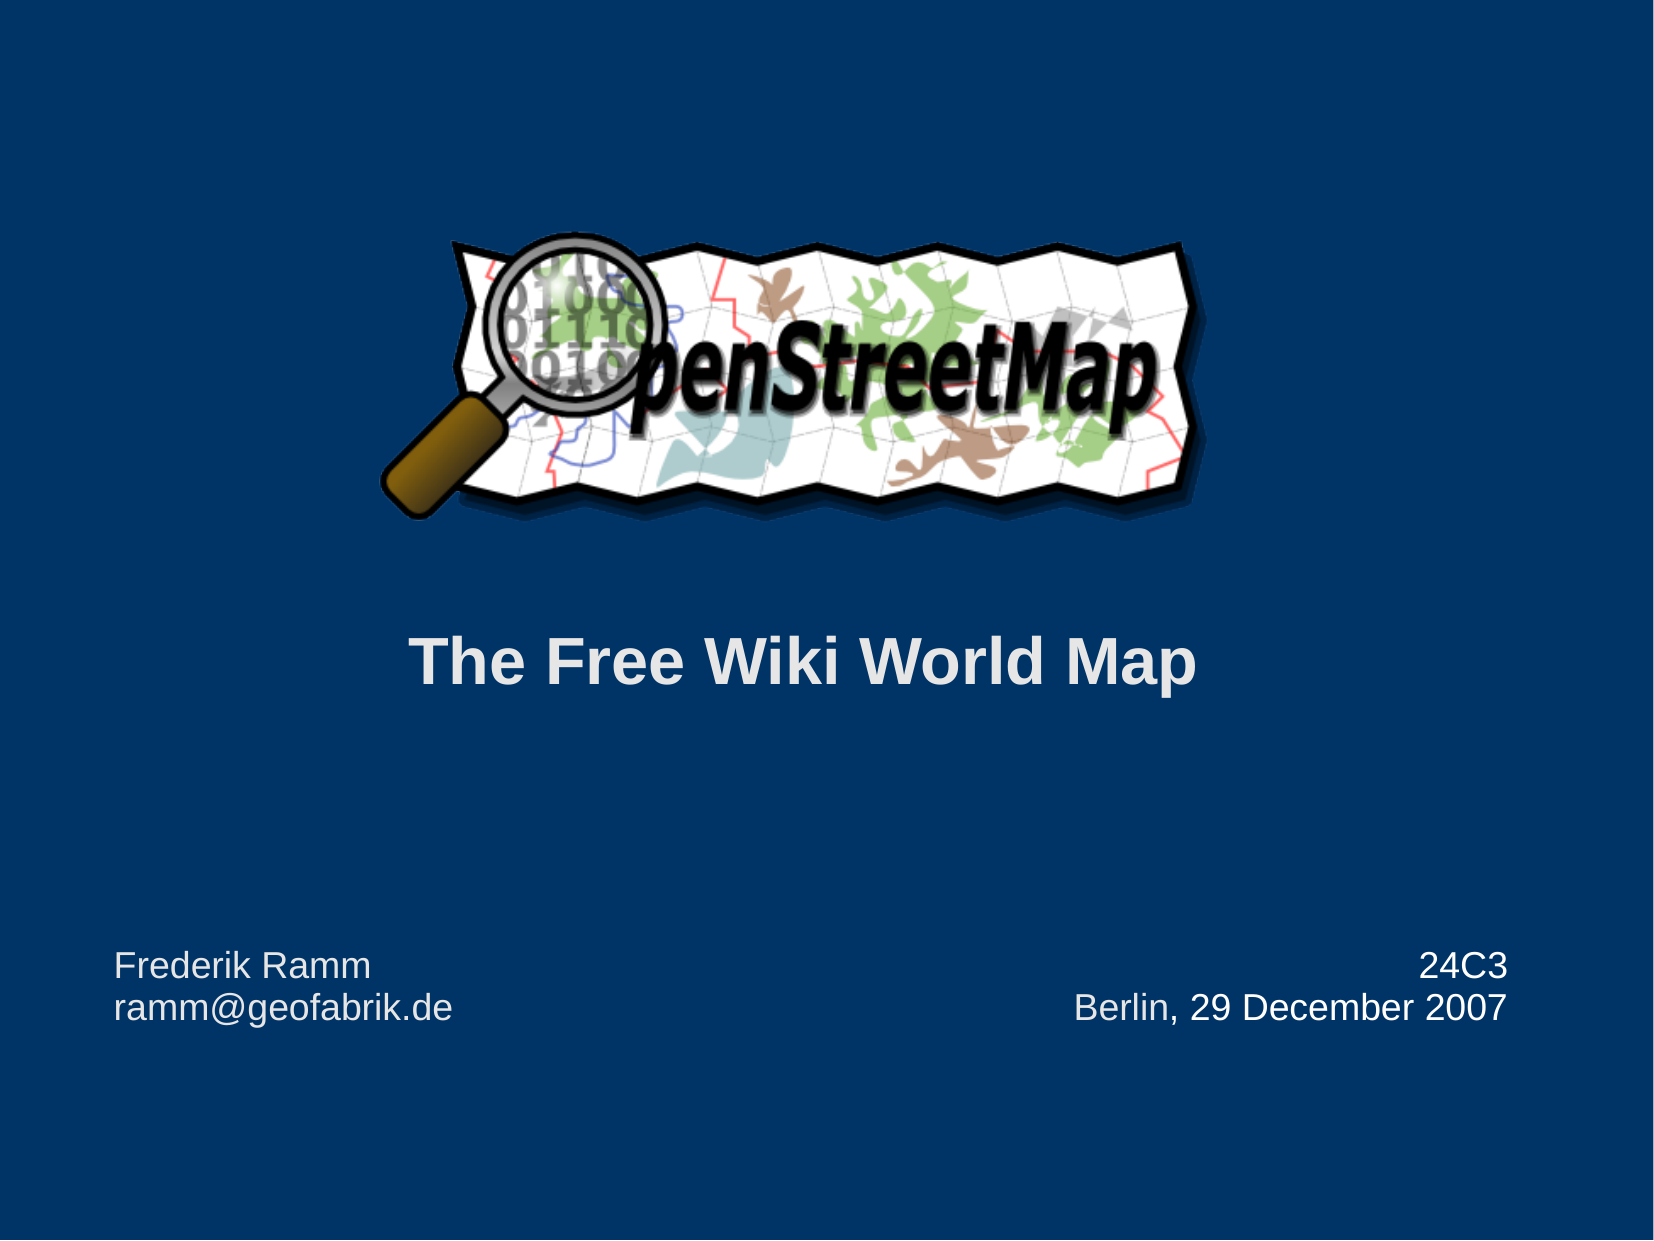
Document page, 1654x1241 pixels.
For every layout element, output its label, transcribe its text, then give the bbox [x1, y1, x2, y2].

text_box Frederik Ramm ramm@geofabrik.de [99, 937, 469, 1064]
text_box 24C3 Berlin, 29 December 2007 [1058, 937, 1522, 1064]
picture [375, 224, 1276, 524]
text_box The Free Wiki World Map [393, 617, 1213, 733]
